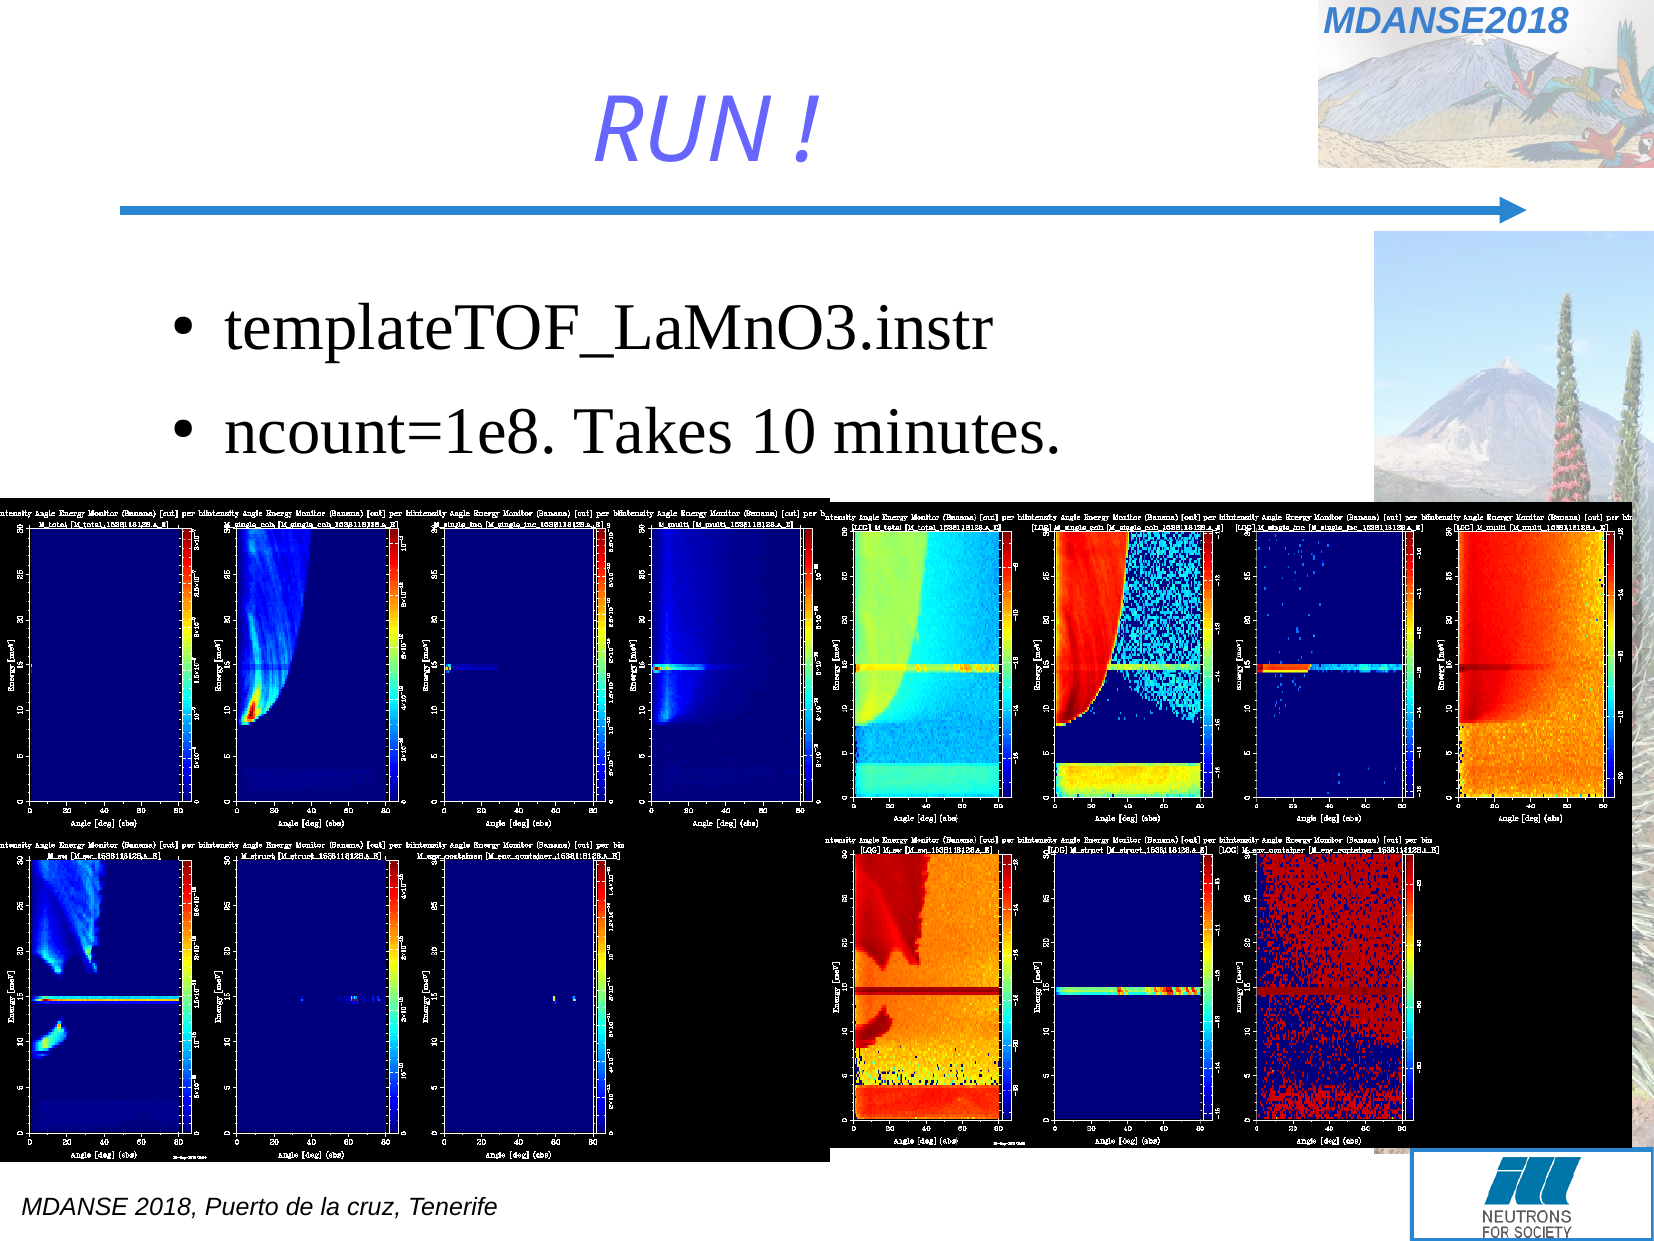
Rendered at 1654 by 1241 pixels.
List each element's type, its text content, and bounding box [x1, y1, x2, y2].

picture [1479, 1153, 1583, 1241]
title RUN ! [82, 49, 1328, 203]
picture [0, 498, 1632, 1163]
list templateTOF_LaMnO3.instr ncount=1e8. Takes 10 minutes. [82, 290, 1571, 502]
